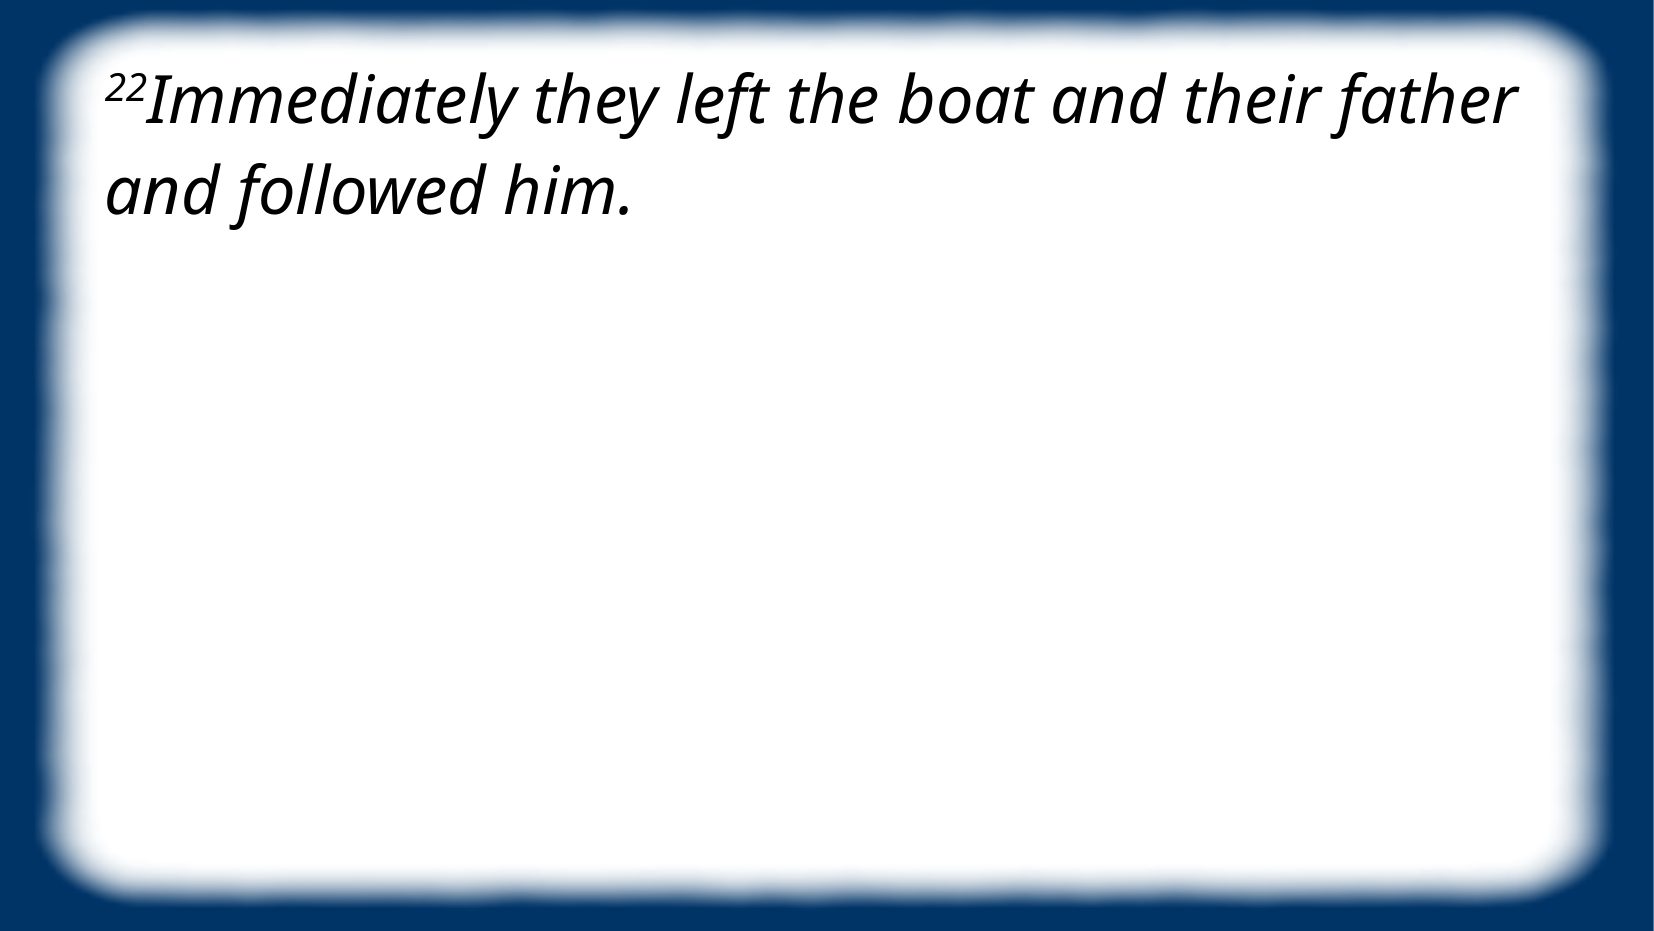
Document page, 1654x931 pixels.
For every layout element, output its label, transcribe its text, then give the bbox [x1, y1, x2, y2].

text_box 22Immediately they left the boat and their father and followed him. [90, 45, 1576, 271]
picture [0, 0, 1654, 931]
